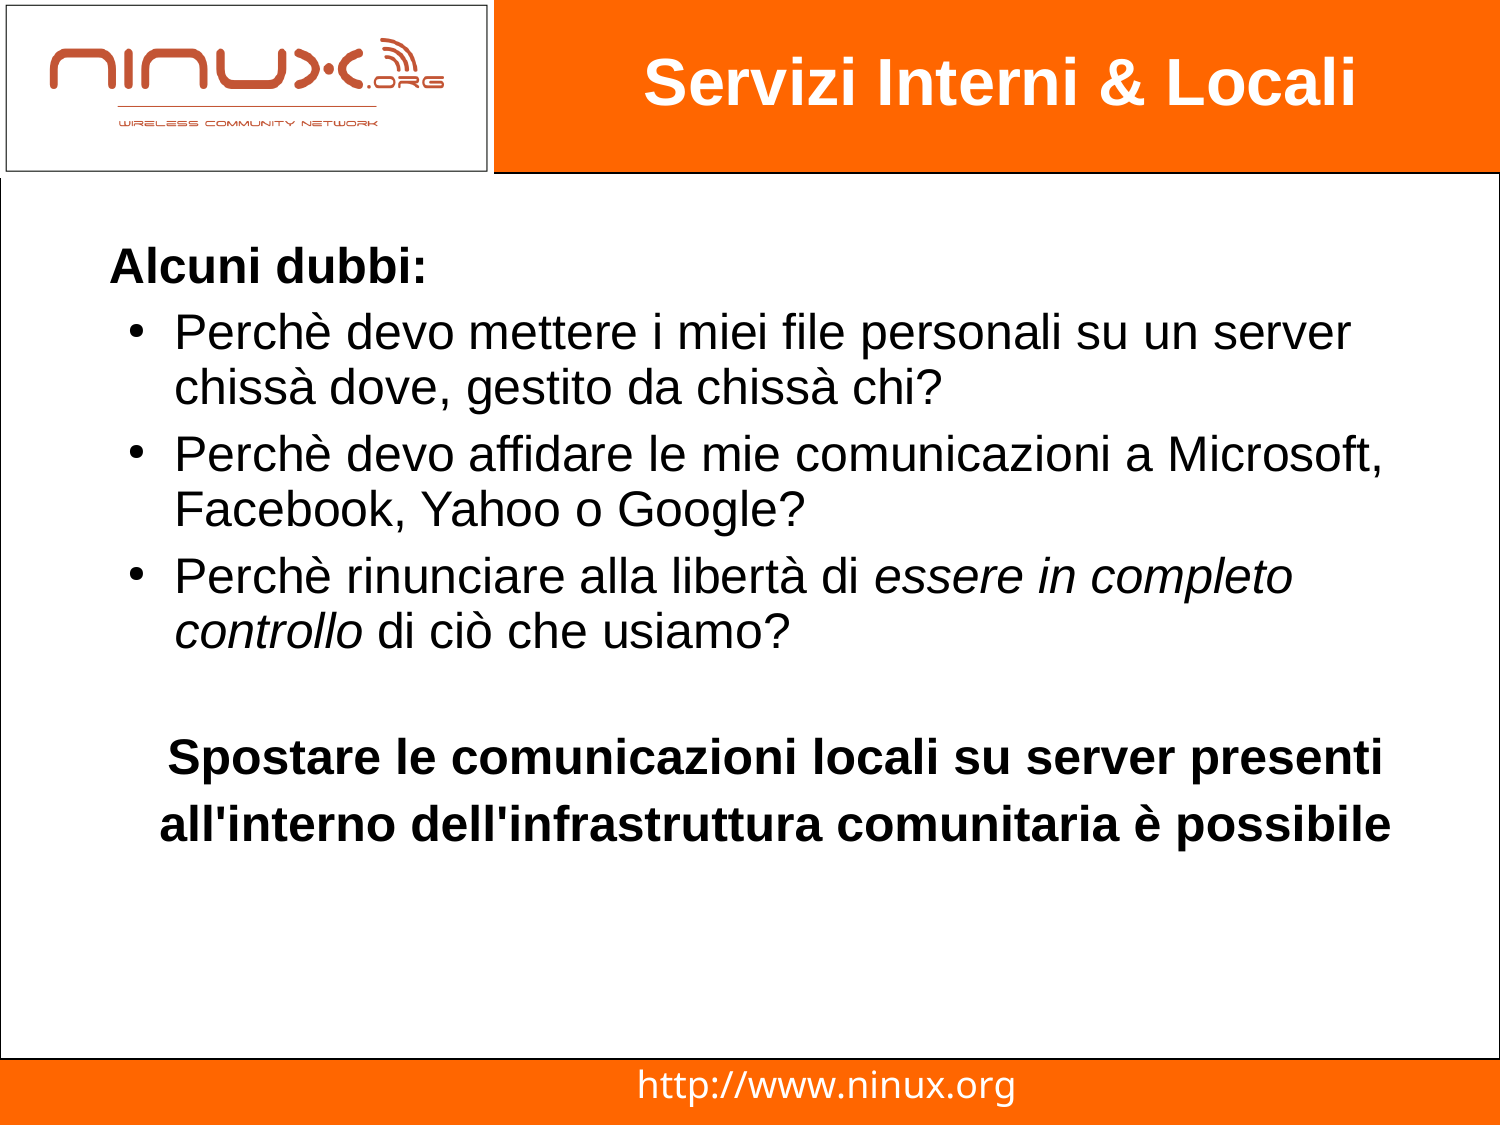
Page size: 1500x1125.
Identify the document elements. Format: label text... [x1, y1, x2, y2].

list Alcuni dubbi: Perchè devo mettere i miei file personali su un server chissà dove, gestito da chissà chi? Perchè devo affidare le mie comunicazioni a Microsoft, Facebook, Yahoo o Google? Perchè rinunciare alla libertà di essere in completo controllo di ciò che usiamo? Spostare le comunicazioni locali su server presenti all'interno dell'infrastruttura comunitaria è possibile [37, 219, 1459, 1040]
title Servizi Interni & Locali [501, 0, 1500, 165]
text_box http://www.ninux.org [621, 1053, 1159, 1125]
picture [0, 0, 494, 178]
